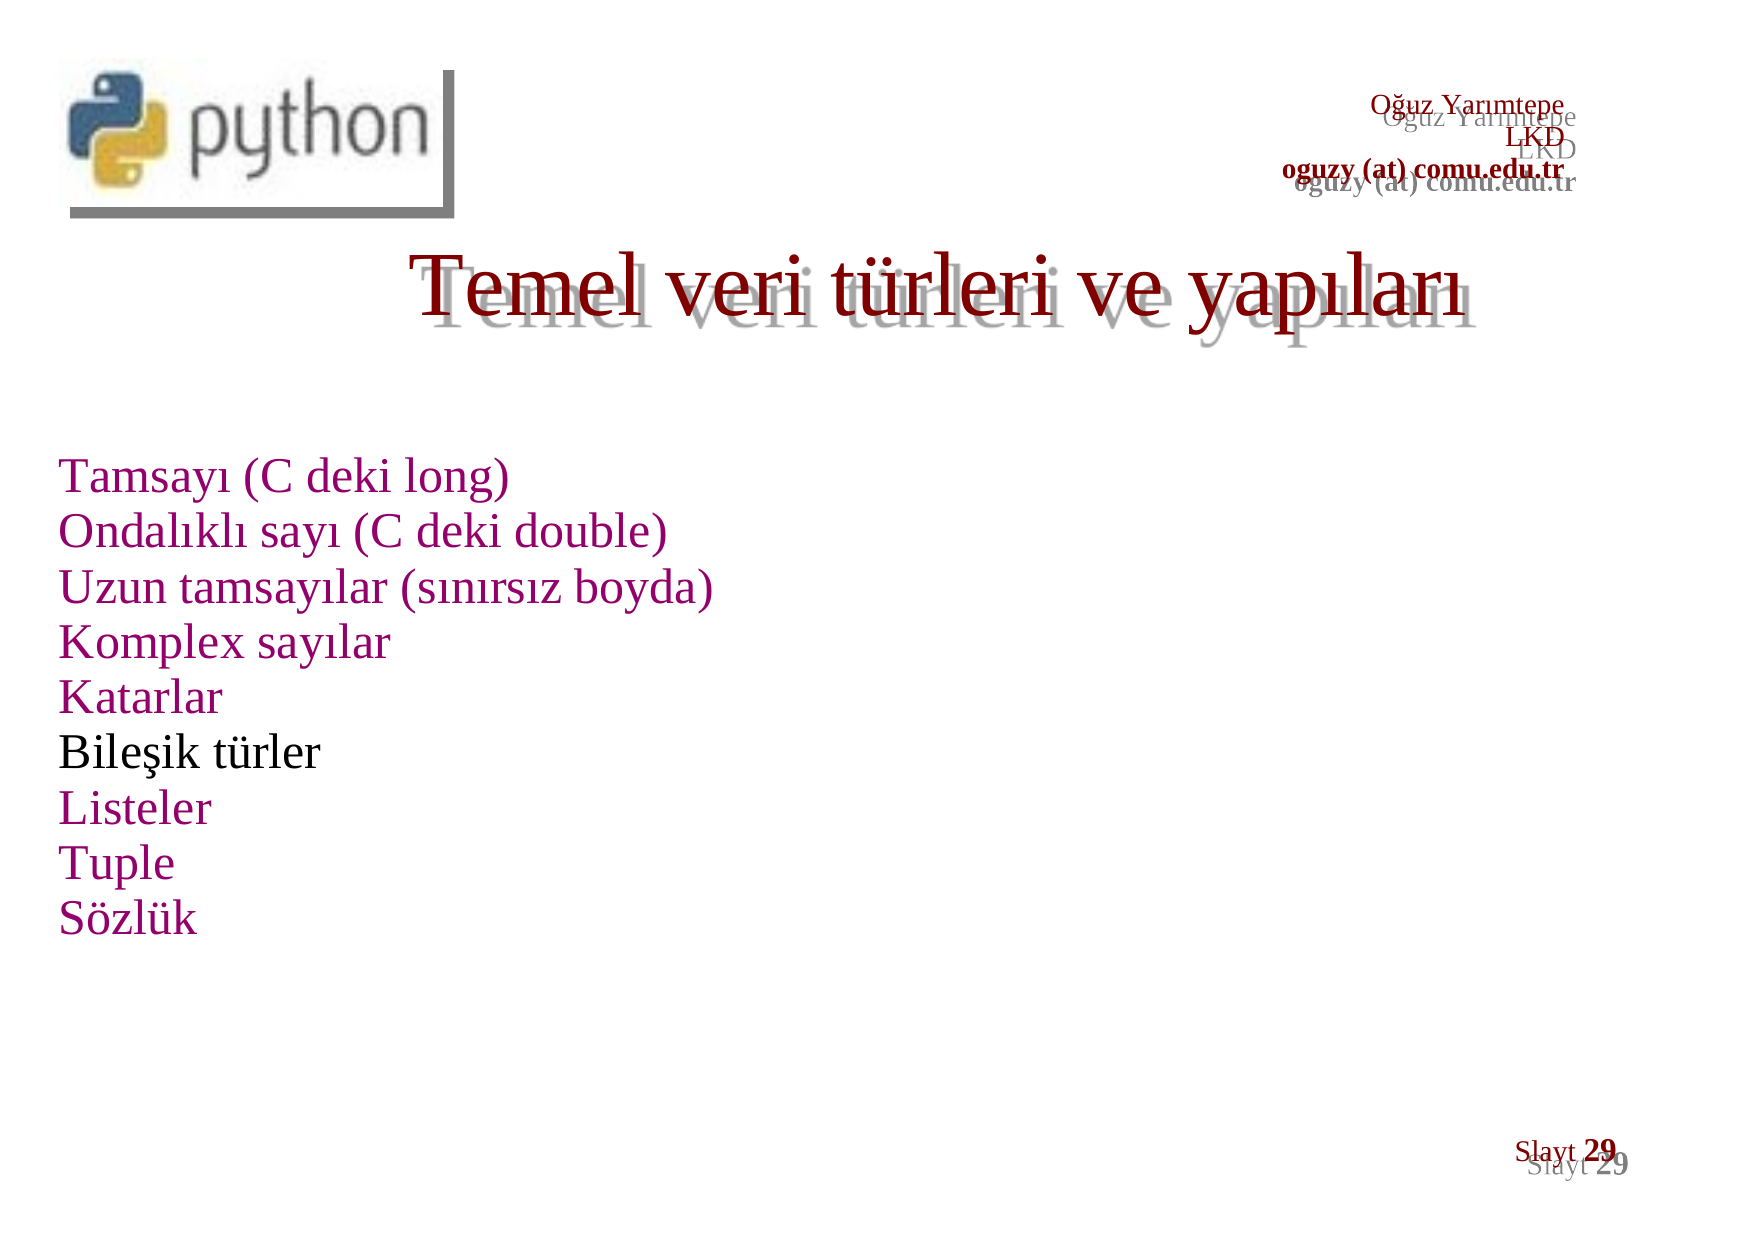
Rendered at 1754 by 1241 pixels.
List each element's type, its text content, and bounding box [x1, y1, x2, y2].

picture [59, 58, 443, 207]
subtitle Tamsayı (C deki long) Ondalıklı sayı (C deki double) Uzun tamsayılar (sınırsız boyda) Komplex sayılar Katarlar Bileşik türler Listeler Tuple Sözlük [59, 360, 1695, 1034]
title Temel veri türleri ve yapıları [194, 214, 1684, 355]
